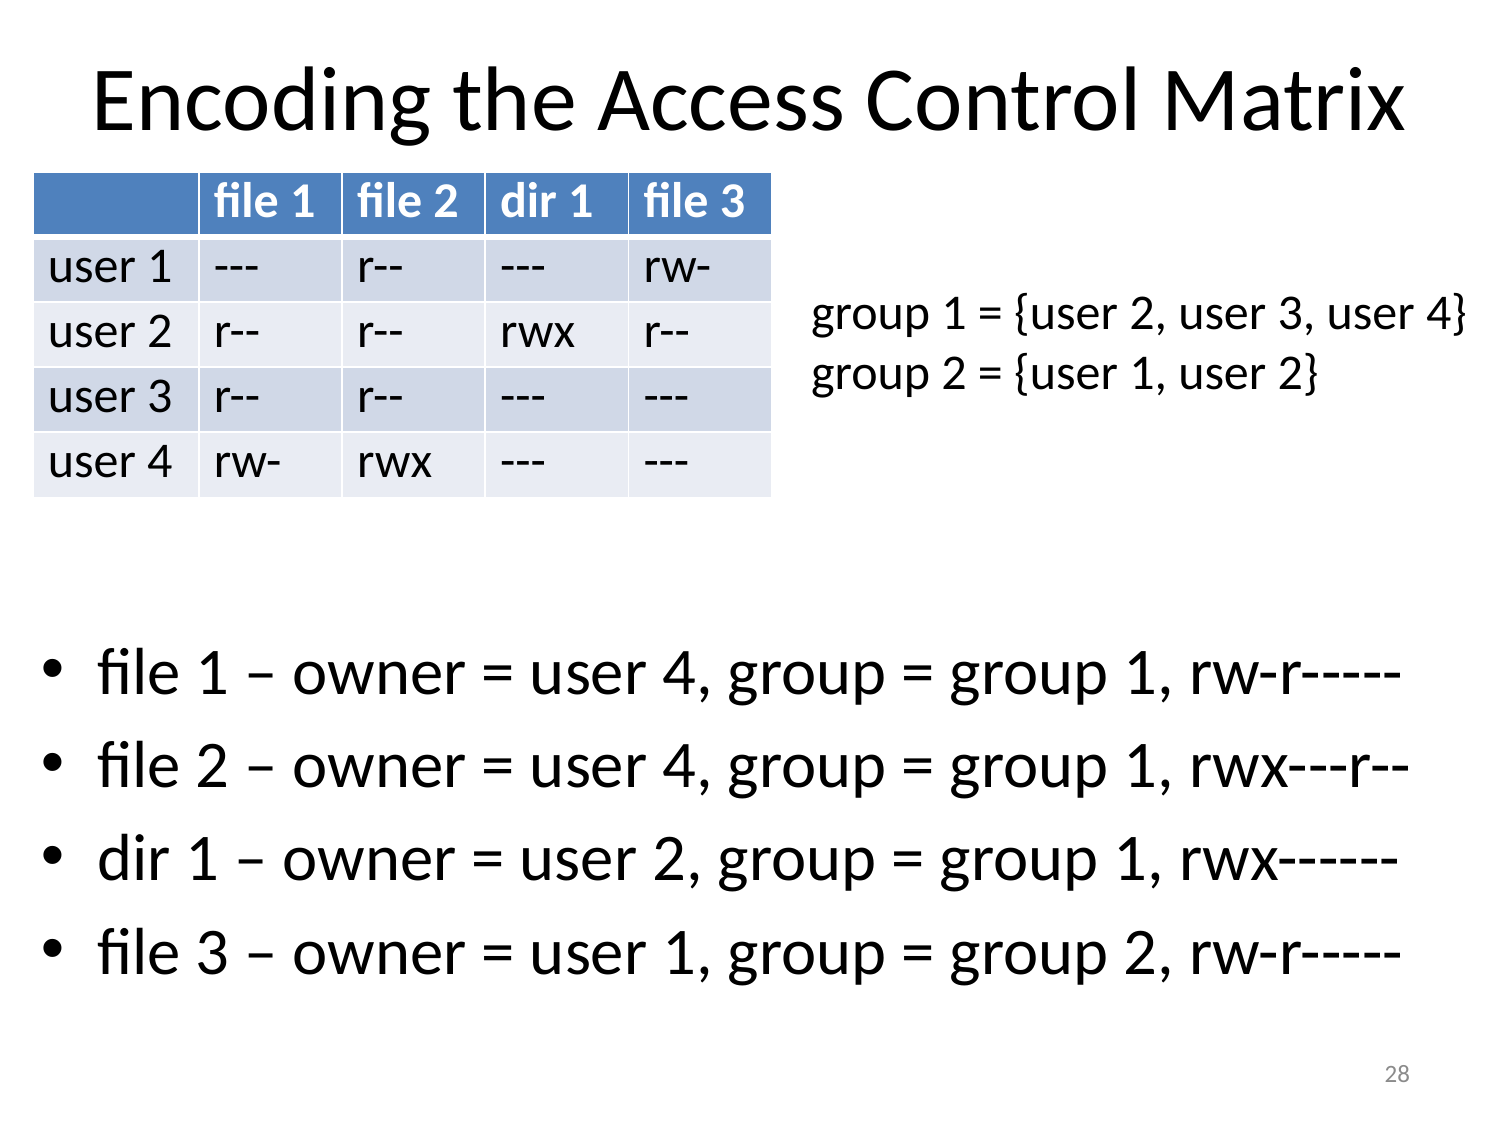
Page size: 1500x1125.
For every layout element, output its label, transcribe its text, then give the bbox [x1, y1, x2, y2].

table_cell user 2 [34, 303, 198, 366]
table_cell user 3 [34, 368, 198, 431]
table_cell --- [200, 240, 341, 301]
table_cell user 4 [34, 433, 198, 497]
table_cell --- [486, 240, 628, 301]
table_cell rw- [629, 240, 771, 301]
table_cell rw- [200, 433, 341, 497]
table_header file 2 [343, 173, 484, 234]
table_cell --- [486, 368, 628, 431]
table_cell --- [629, 368, 771, 431]
text_box group 1 = {user 2, user 3, user 4} group 2 = {user 1, user 2} [796, 284, 1488, 462]
table_cell rwx [486, 303, 628, 366]
title Encoding the Access Control Matrix [75, 0, 1425, 188]
table_header file 1 [200, 173, 341, 234]
table_cell user 1 [34, 240, 198, 301]
table_header [34, 173, 198, 234]
table_cell rwx [343, 433, 484, 497]
table_header file 3 [629, 173, 771, 234]
table_cell r-- [343, 368, 484, 431]
slide_number <number> [1074, 1042, 1425, 1103]
table_cell r-- [343, 240, 484, 301]
table_cell r-- [200, 368, 341, 431]
table_cell r-- [343, 303, 484, 366]
table_cell --- [486, 433, 628, 497]
table_cell --- [629, 433, 771, 497]
table_cell r-- [629, 303, 771, 366]
list file 1 – owner = user 4, group = group 1, rw-r----- file 2 – owner = user 4, group = group 1, rwx---r-- dir 1 – owner = user 2, group = group 1, rwx------ file 3 – owner = user 1, group = group 2, rw-r----- [25, 620, 1459, 1005]
table_cell r-- [200, 303, 341, 366]
table_header dir 1 [486, 173, 628, 234]
